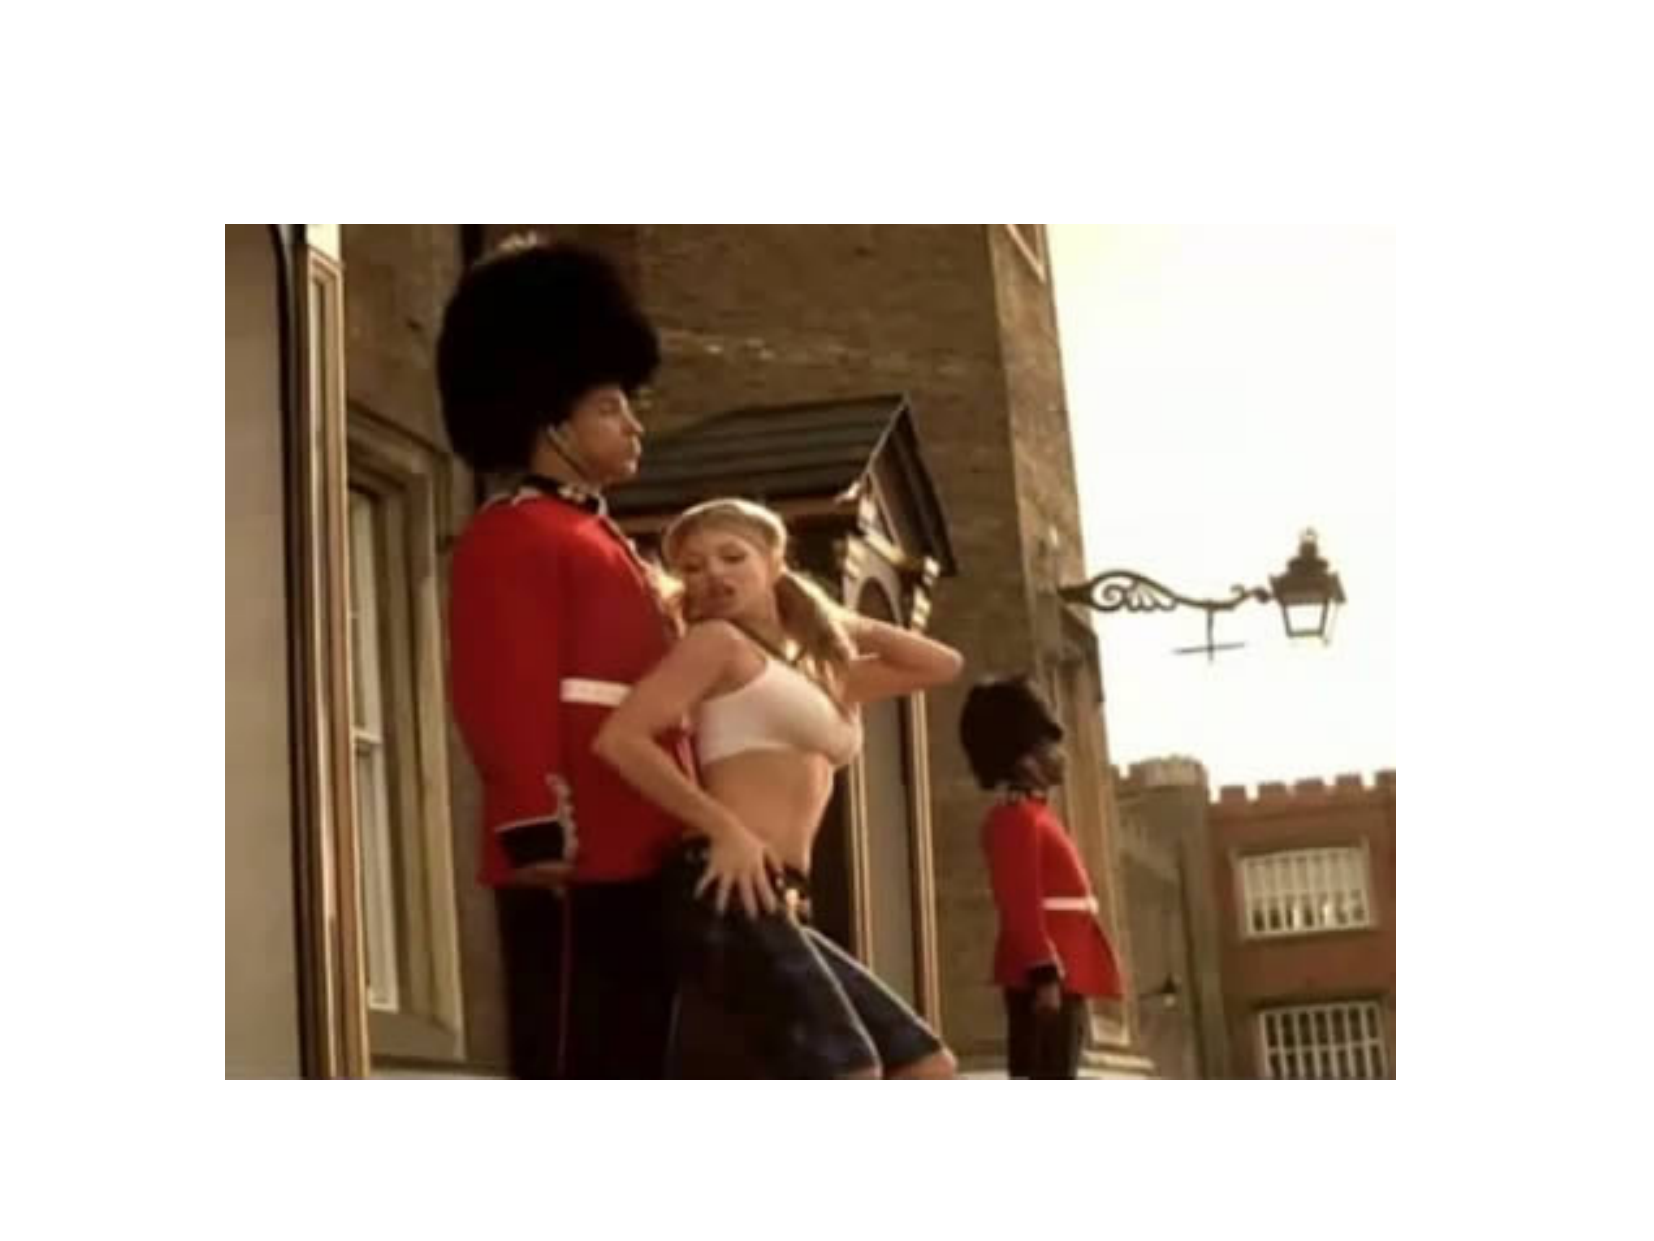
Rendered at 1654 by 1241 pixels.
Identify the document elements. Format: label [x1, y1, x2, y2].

picture [225, 224, 1396, 1081]
